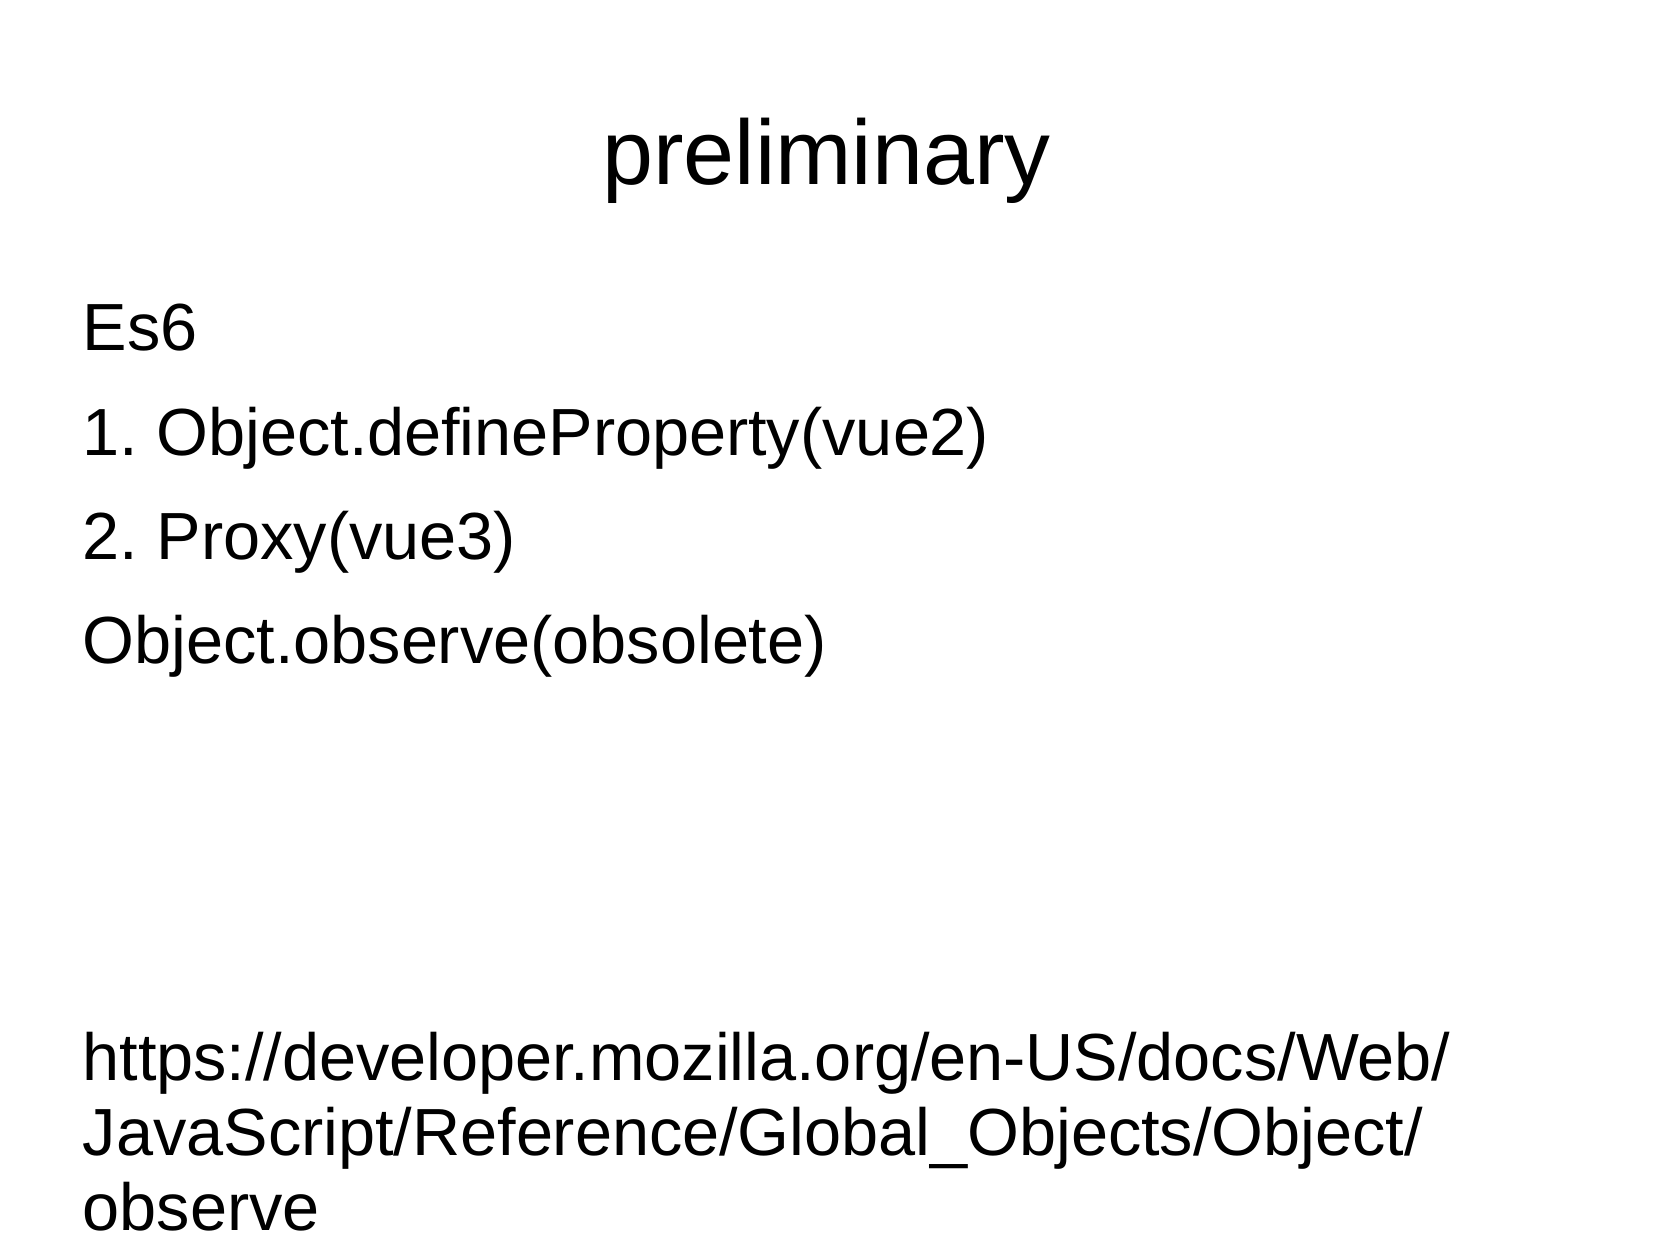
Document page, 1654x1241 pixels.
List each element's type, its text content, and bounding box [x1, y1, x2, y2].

list Es6 1. Object.defineProperty(vue2) 2. Proxy(vue3) Object.observe(obsolete) https://developer.mozilla.org/en-US/docs/Web/JavaScript/Reference/Global_Objects/Object/observe http://es6.ruanyifeng.com/#docs/proxy [82, 290, 1571, 1010]
title preliminary [82, 49, 1571, 257]
